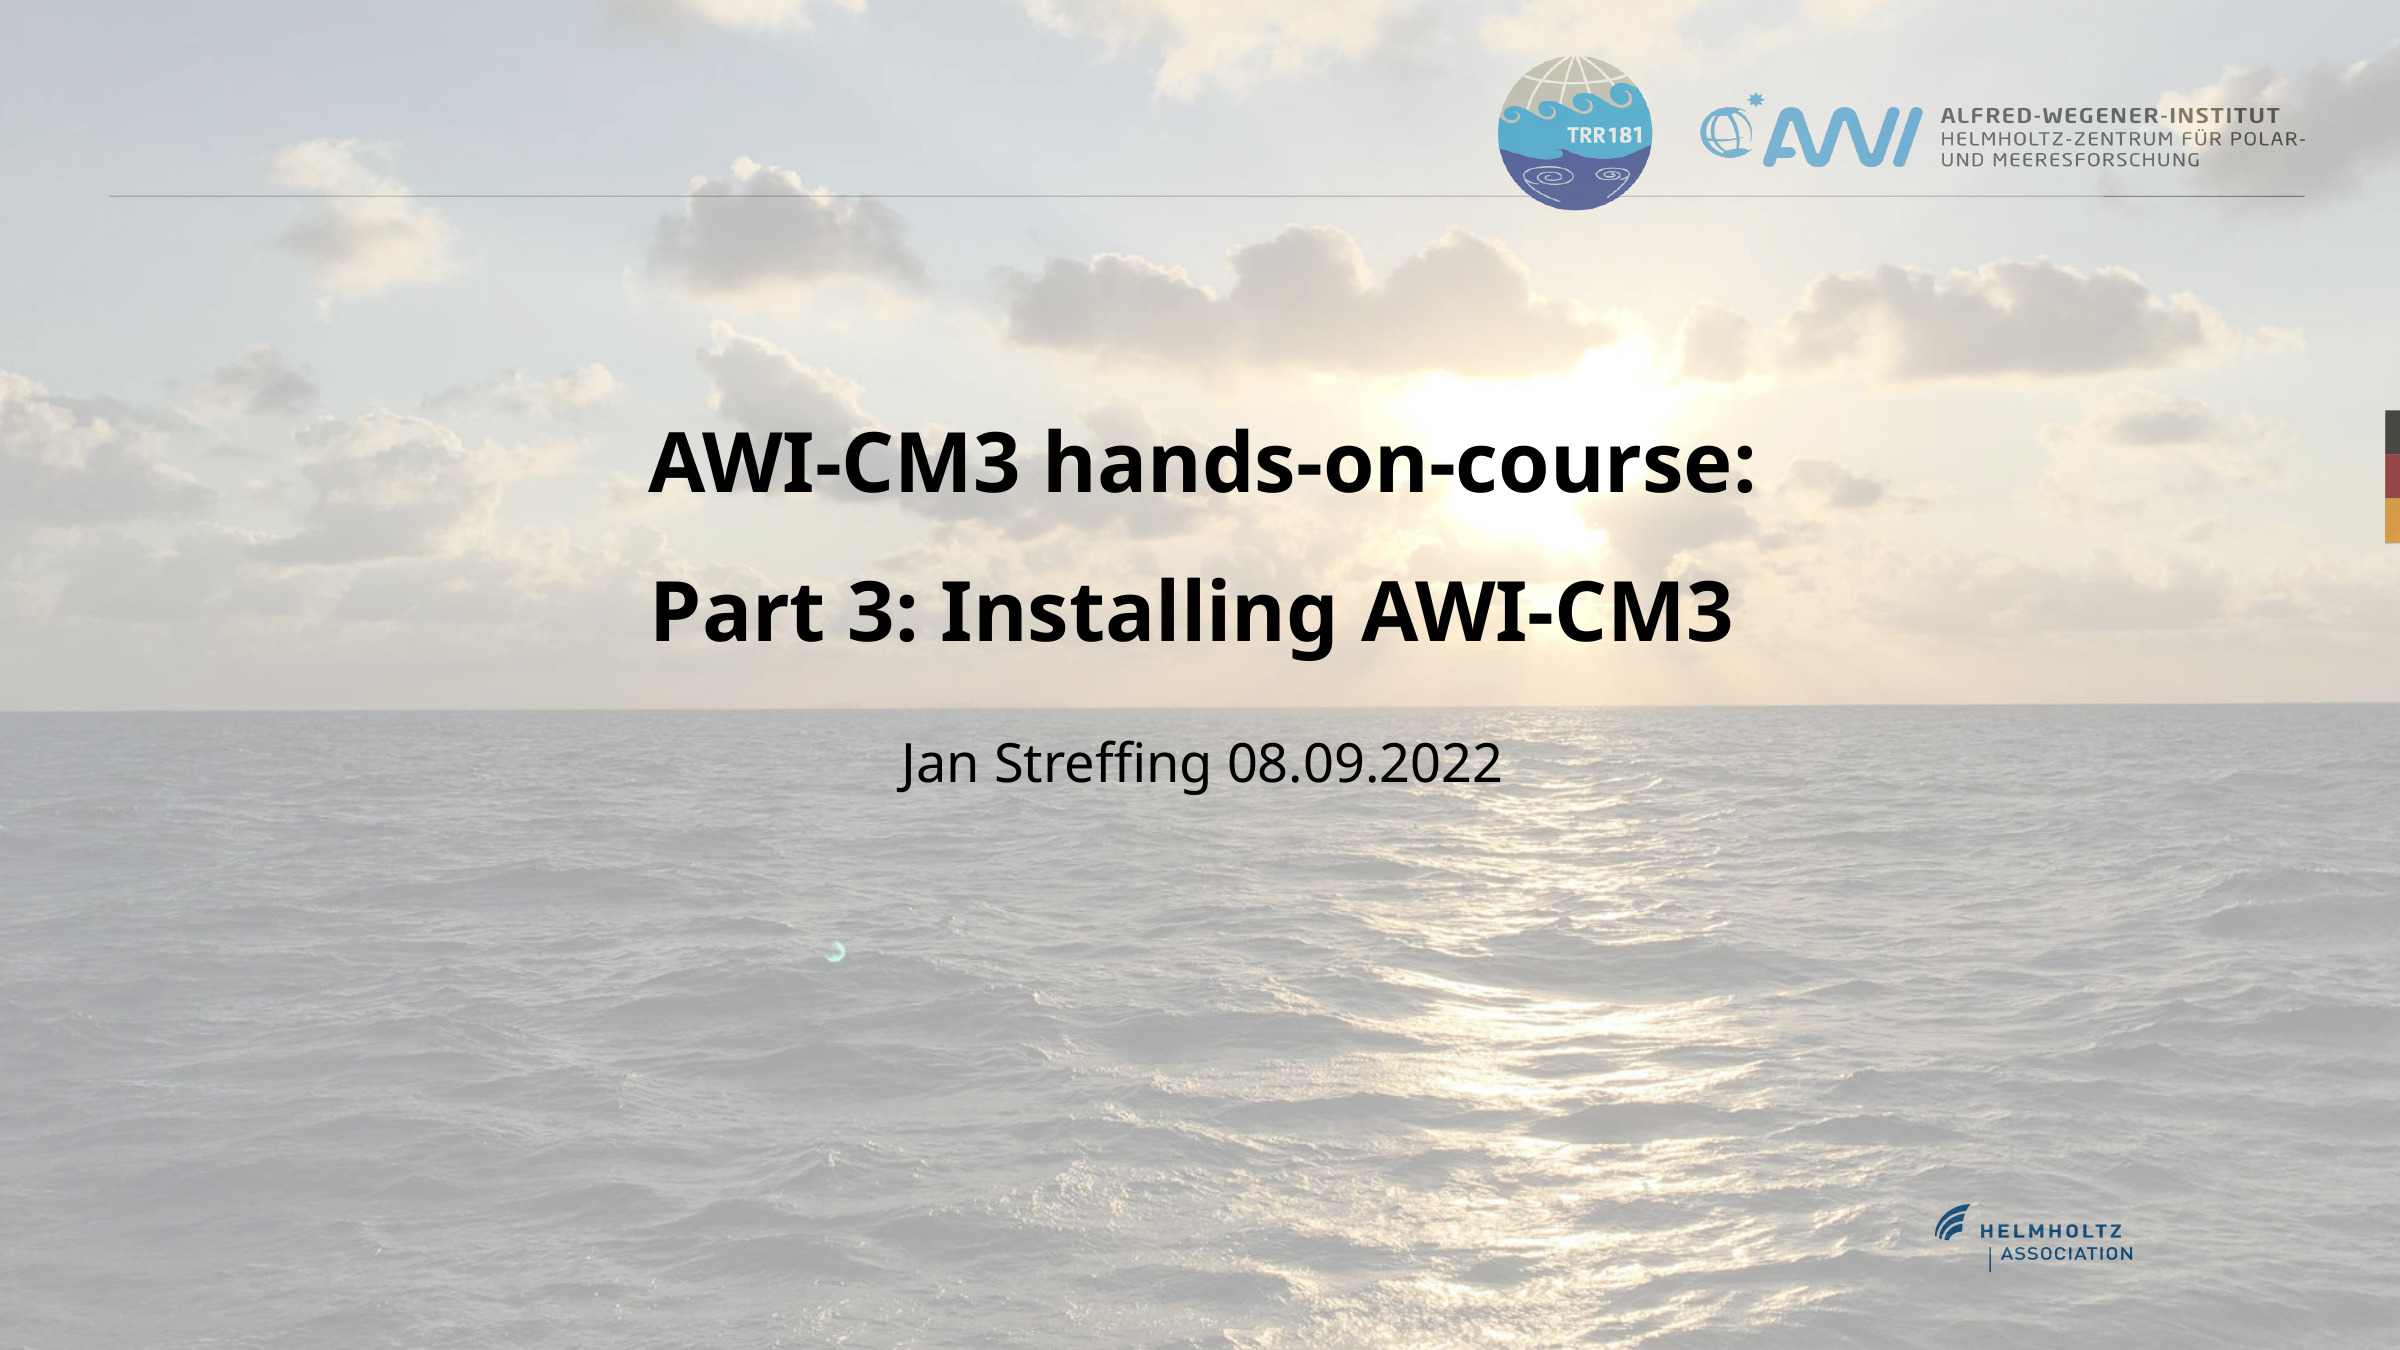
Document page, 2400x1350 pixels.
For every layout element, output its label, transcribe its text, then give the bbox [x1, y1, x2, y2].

text_box AWI-CM3 hands-on-course: Part 3: Installing AWI-CM3 Jan Streffing 08.09.2022 [109, 232, 2297, 1286]
picture [0, 0, 2400, 1350]
